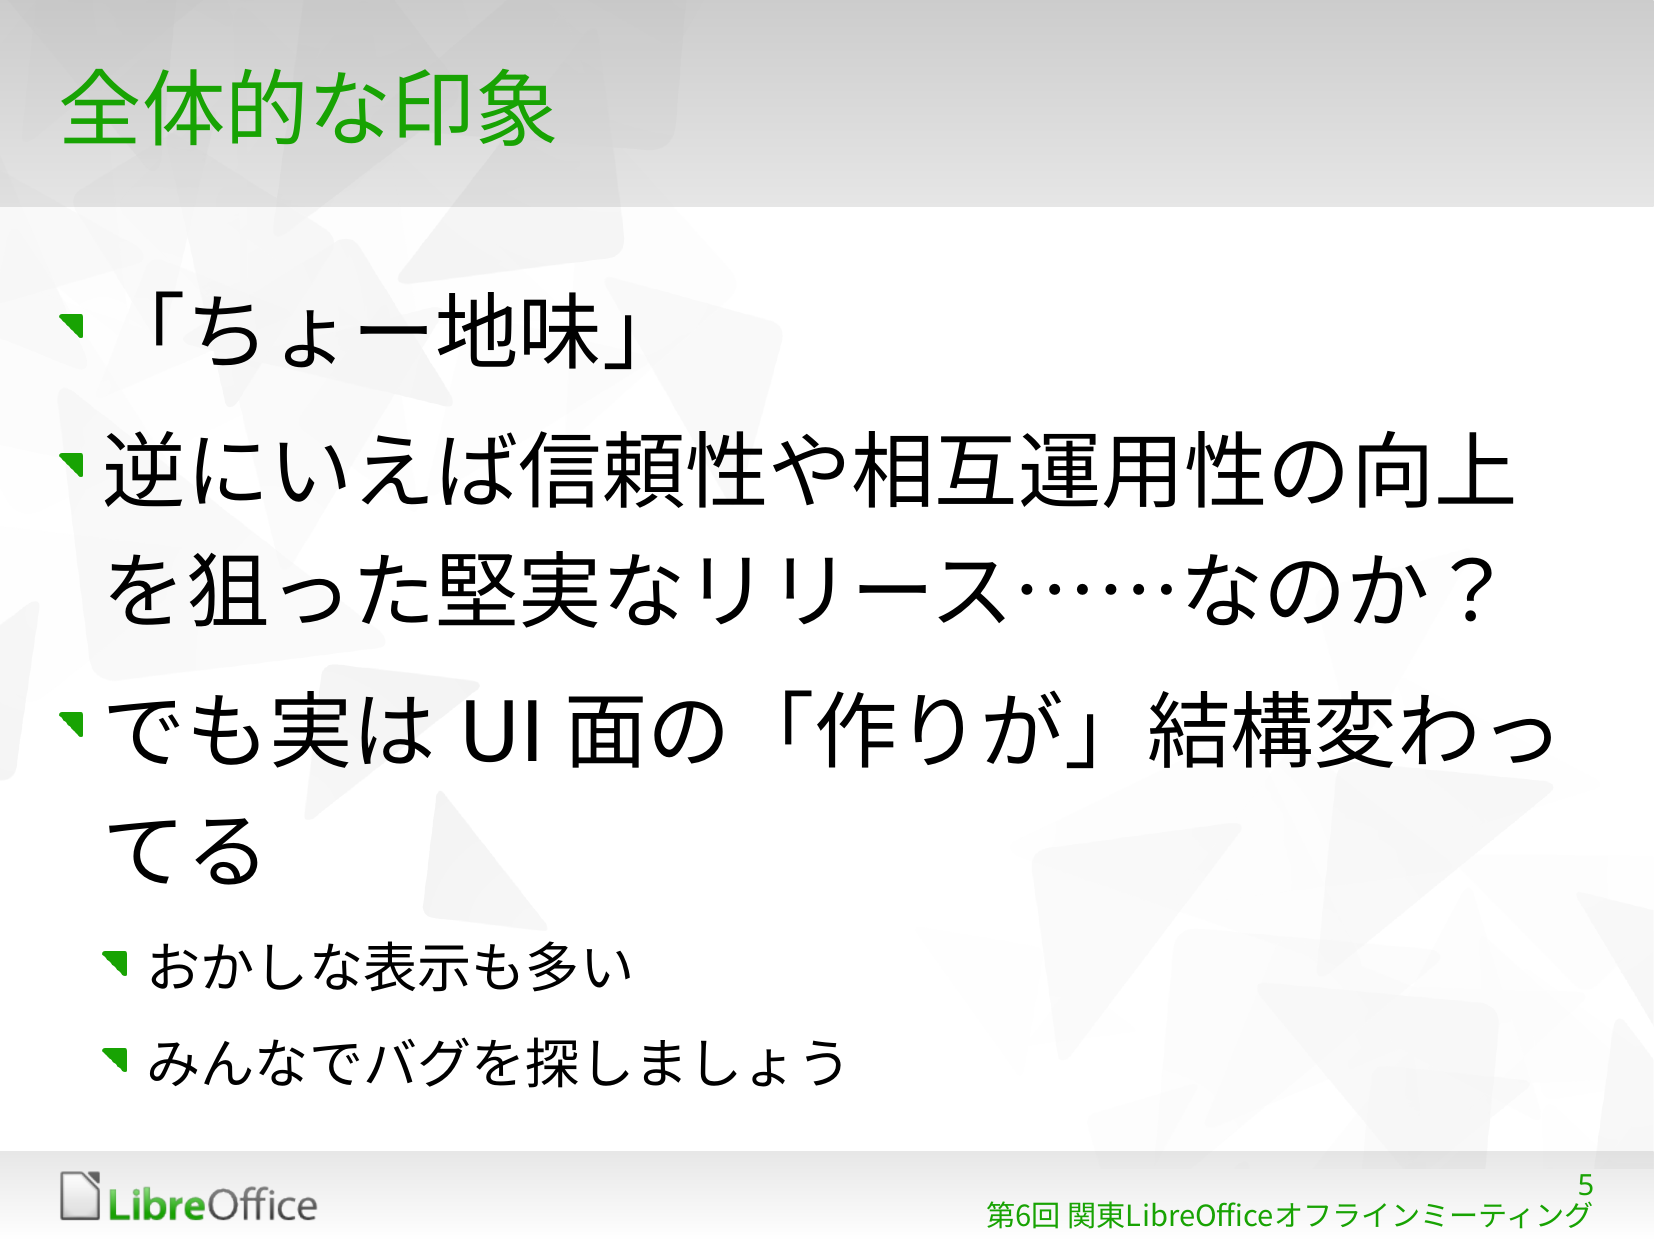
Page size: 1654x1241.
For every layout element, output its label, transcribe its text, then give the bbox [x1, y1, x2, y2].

picture [102, 1048, 127, 1072]
picture [915, 548, 1654, 1169]
picture [41, 1152, 337, 1240]
title 全体的な印象 [59, 29, 1595, 178]
list 「ちょー地味」 逆にいえば信頼性や相互運用性の向上を狙った堅実なリリース……なのか？ でも実はUI面の「作りが」結構変わってる おかしな表示も多い みんなでバグを探しましょう [59, 265, 1595, 985]
picture [0, 0, 783, 931]
